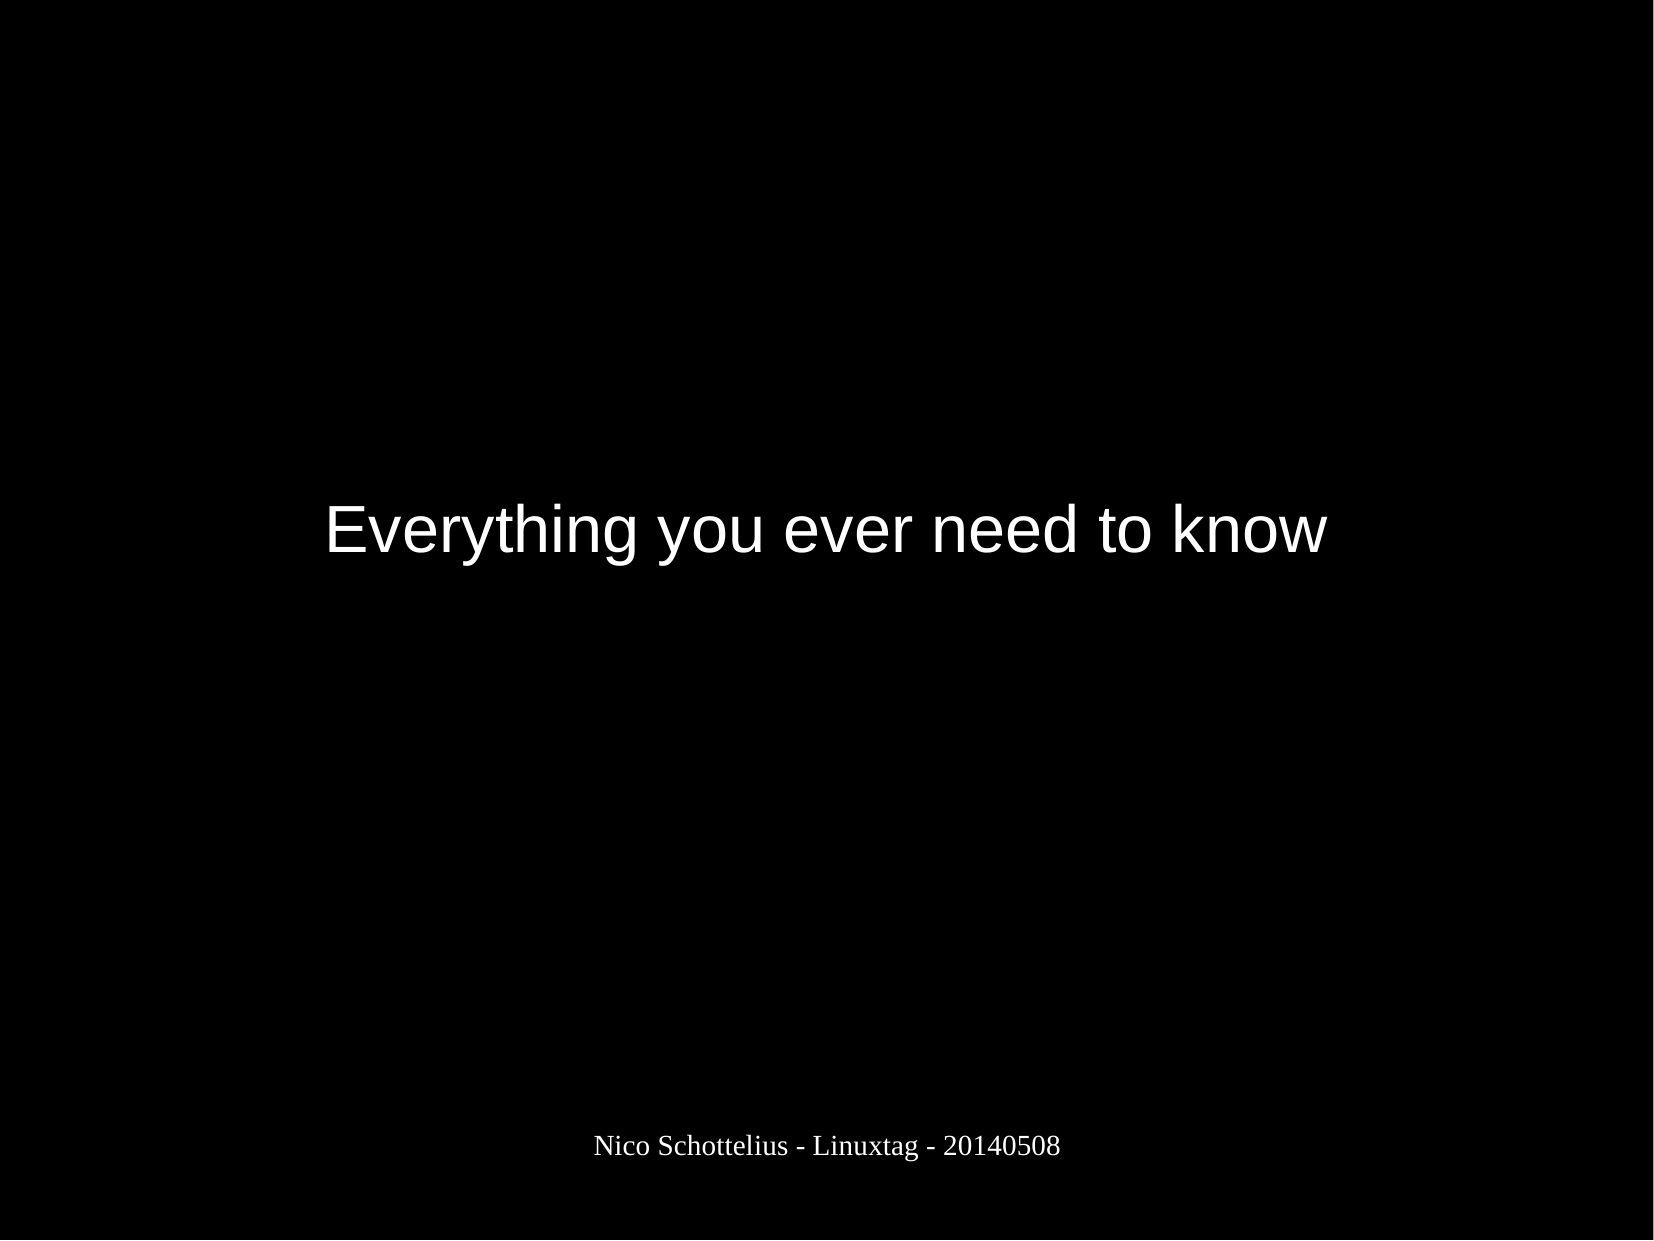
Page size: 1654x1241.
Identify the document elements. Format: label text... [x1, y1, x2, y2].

subtitle Everything you ever need to know [82, 49, 1571, 1010]
